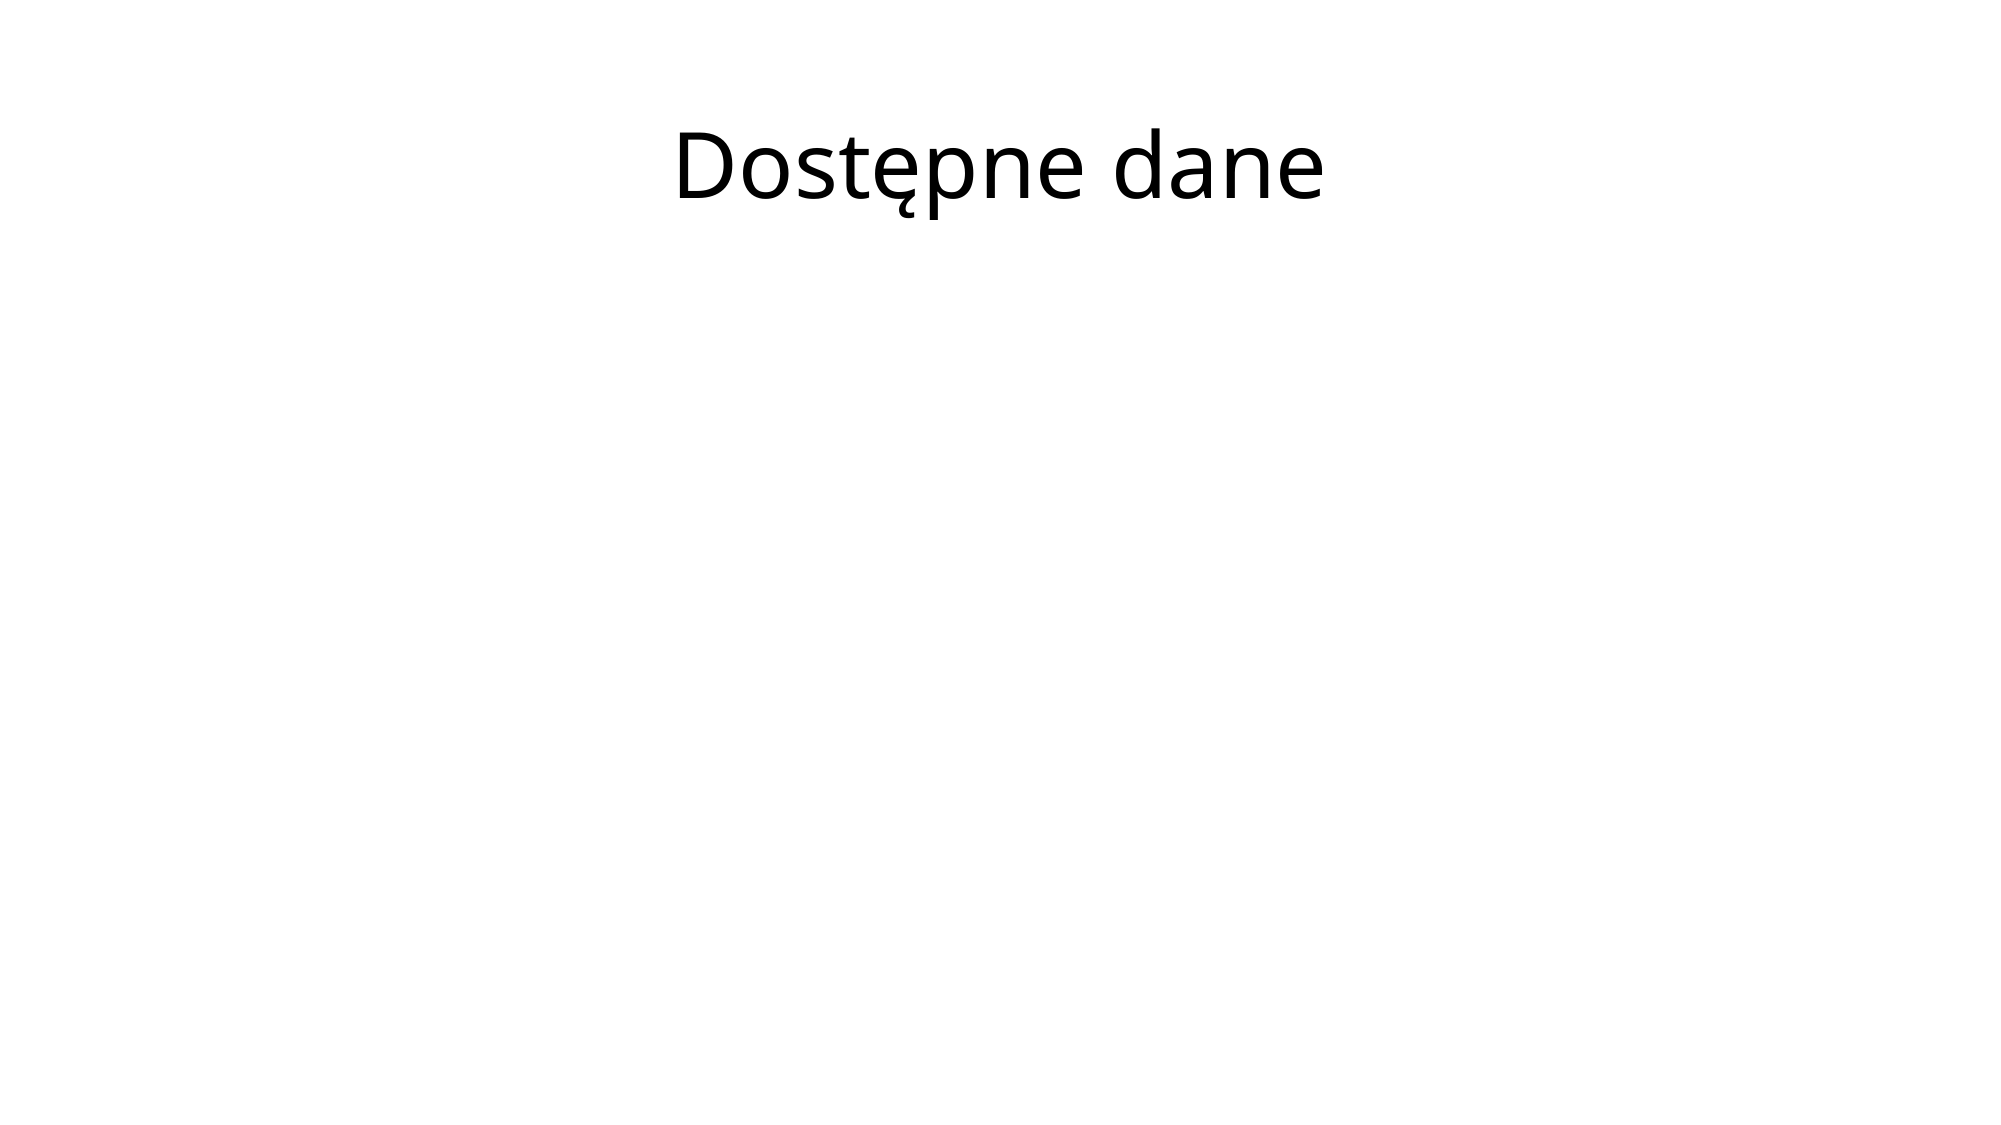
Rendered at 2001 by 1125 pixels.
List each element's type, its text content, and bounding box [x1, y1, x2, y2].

title Dostępne dane [137, 59, 1863, 278]
